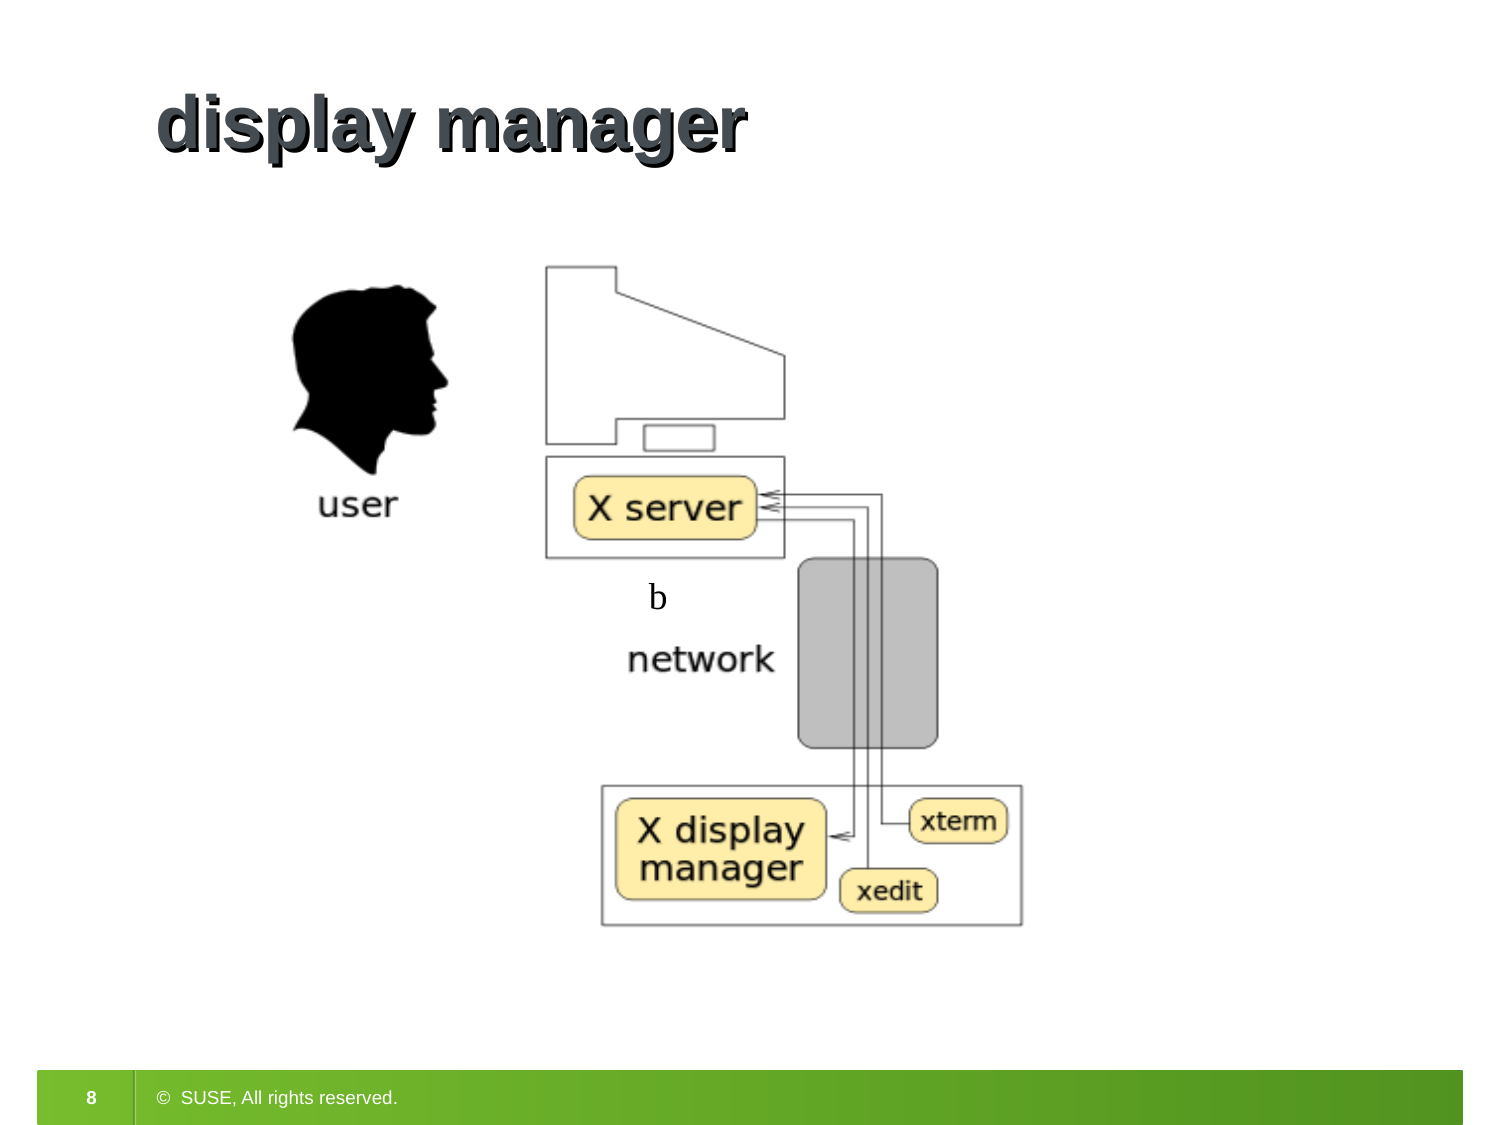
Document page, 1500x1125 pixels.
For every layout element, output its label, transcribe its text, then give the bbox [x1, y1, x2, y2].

title display manager [135, 41, 1372, 204]
picture [258, 235, 1058, 958]
